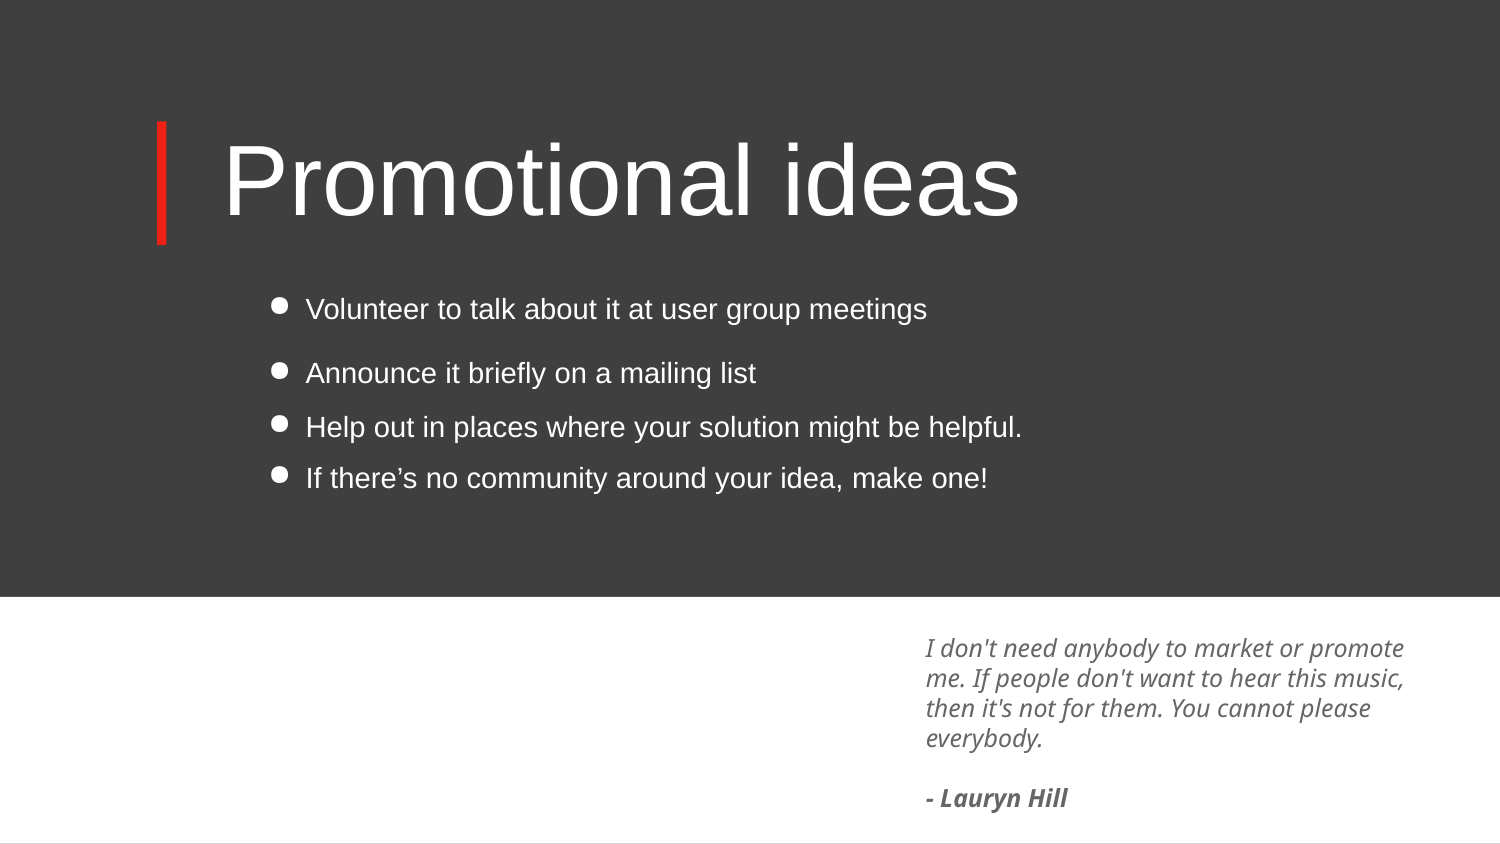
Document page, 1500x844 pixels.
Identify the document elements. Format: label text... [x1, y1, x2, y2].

text_box If there’s no community around your idea, make one! [215, 444, 1216, 525]
text_box I don't need anybody to market or promote me. If people don't want to hear this music, then it's not for them. You cannot please everybody. - Lauryn Hill [910, 617, 1464, 798]
text_box Volunteer to talk about it at user group meetings [215, 275, 1309, 352]
text_box Announce it briefly on a mailing list [215, 339, 1089, 383]
title Promotional ideas [207, 108, 1238, 279]
text_box Help out in places where your solution might be helpful. [215, 392, 1425, 451]
